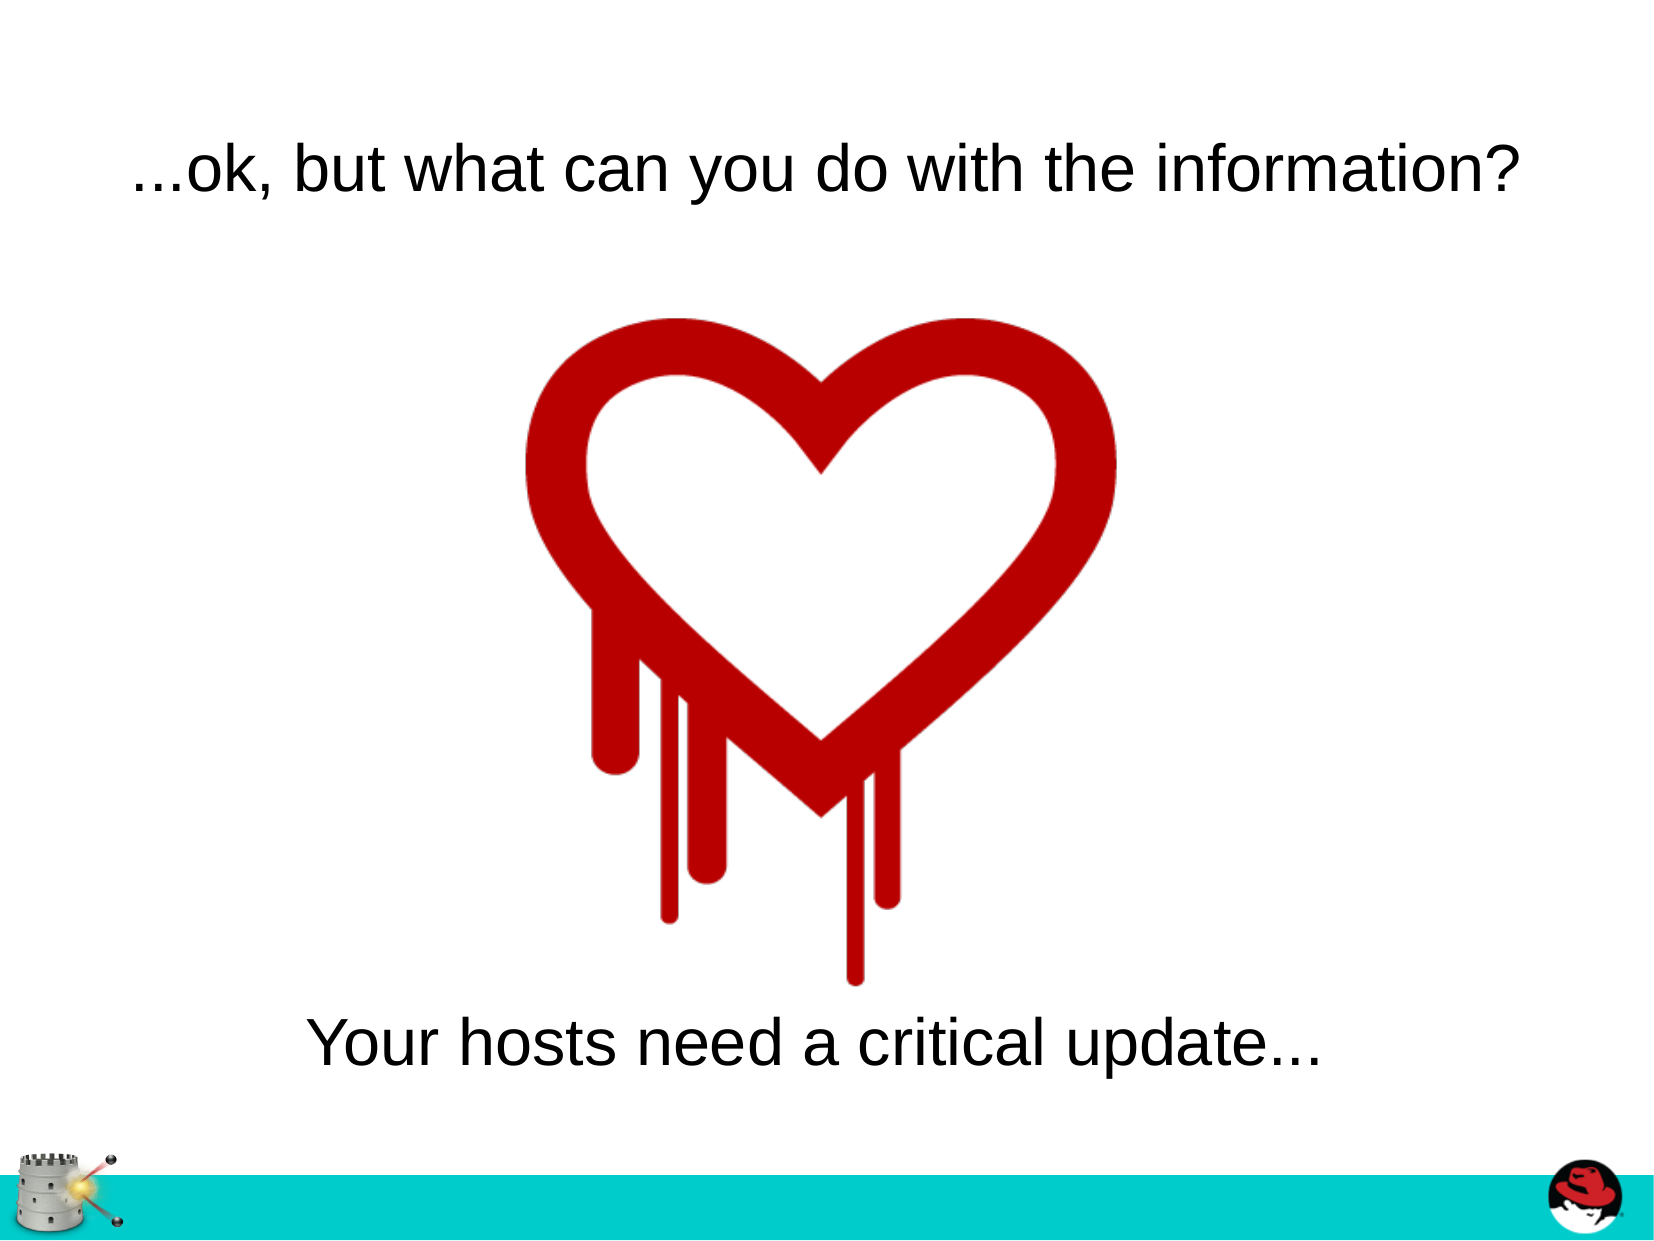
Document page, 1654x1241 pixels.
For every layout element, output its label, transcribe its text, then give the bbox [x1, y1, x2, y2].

picture [5, 1138, 130, 1241]
title ...ok, but what can you do with the information? [82, 64, 1571, 272]
picture [1547, 1157, 1630, 1235]
picture [519, 312, 1124, 938]
title Your hosts need a critical update... [70, 938, 1560, 1146]
